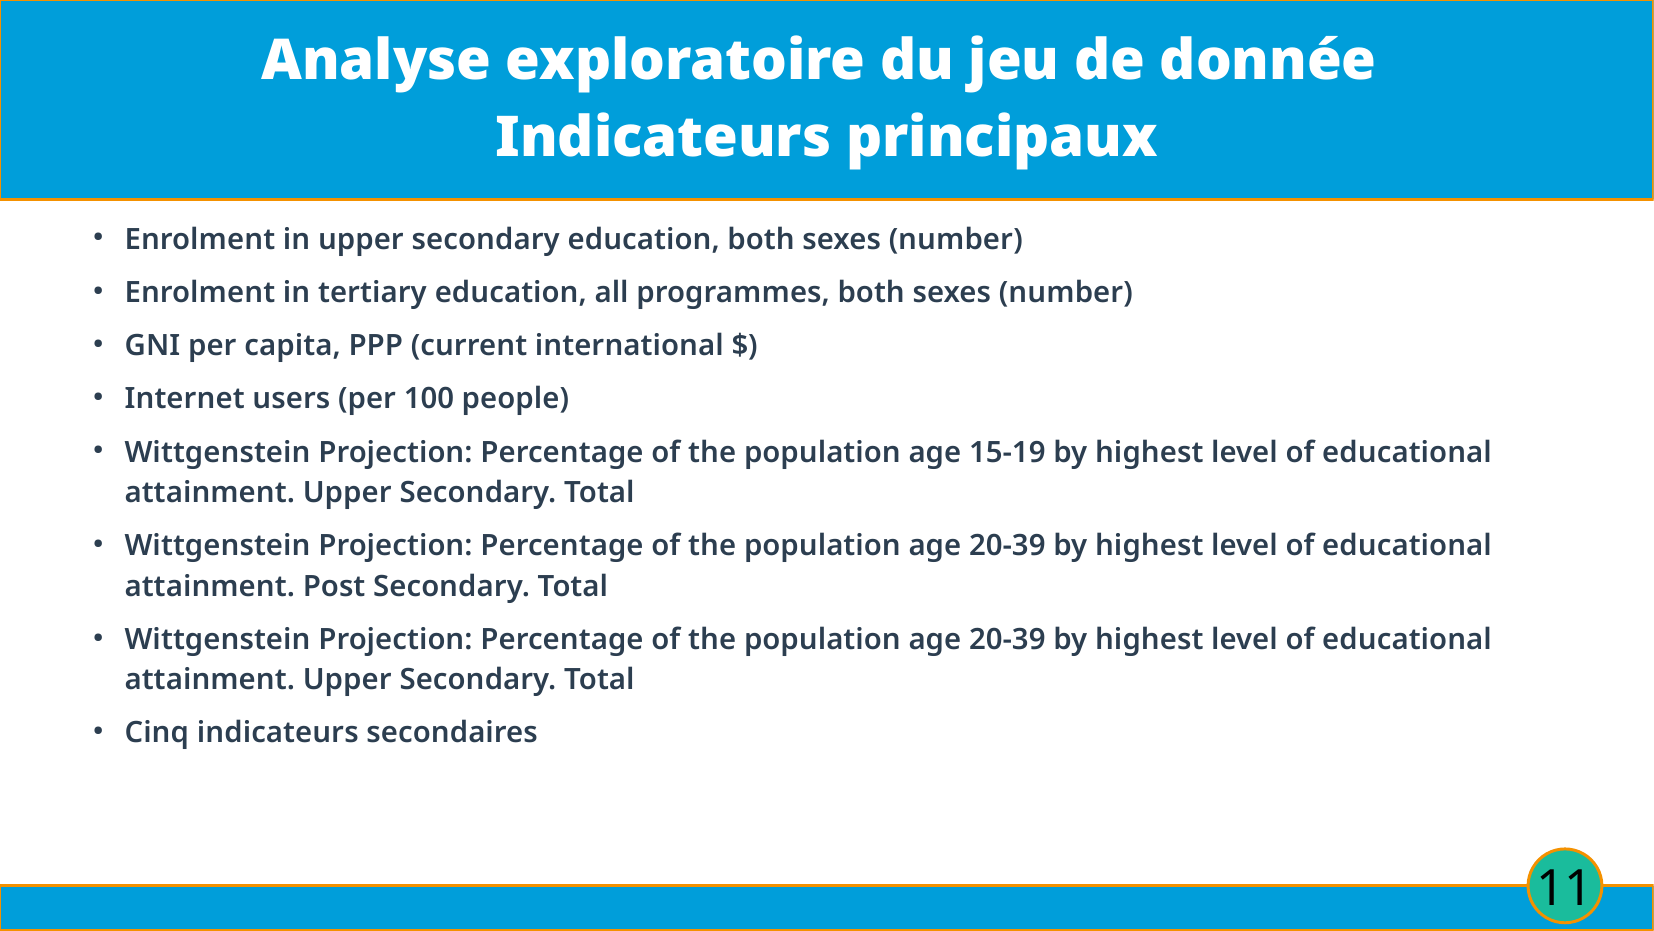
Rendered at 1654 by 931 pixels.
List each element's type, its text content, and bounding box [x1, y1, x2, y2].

list Enrolment in upper secondary education, both sexes (number) Enrolment in tertiary education, all programmes, both sexes (number) GNI per capita, PPP (current international $) Internet users (per 100 people) Wittgenstein Projection: Percentage of the population age 15-19 by highest level of educational attainment. Upper Secondary. Total Wittgenstein Projection: Percentage of the population age 20-39 by highest level of educational attainment. Post Secondary. Total Wittgenstein Projection: Percentage of the population age 20-39 by highest level of educational attainment. Upper Secondary. Total Cinq indicateurs secondaires [82, 217, 1571, 758]
title Analyse exploratoire du jeu de donnée Indicateurs principaux [59, 37, 1595, 155]
